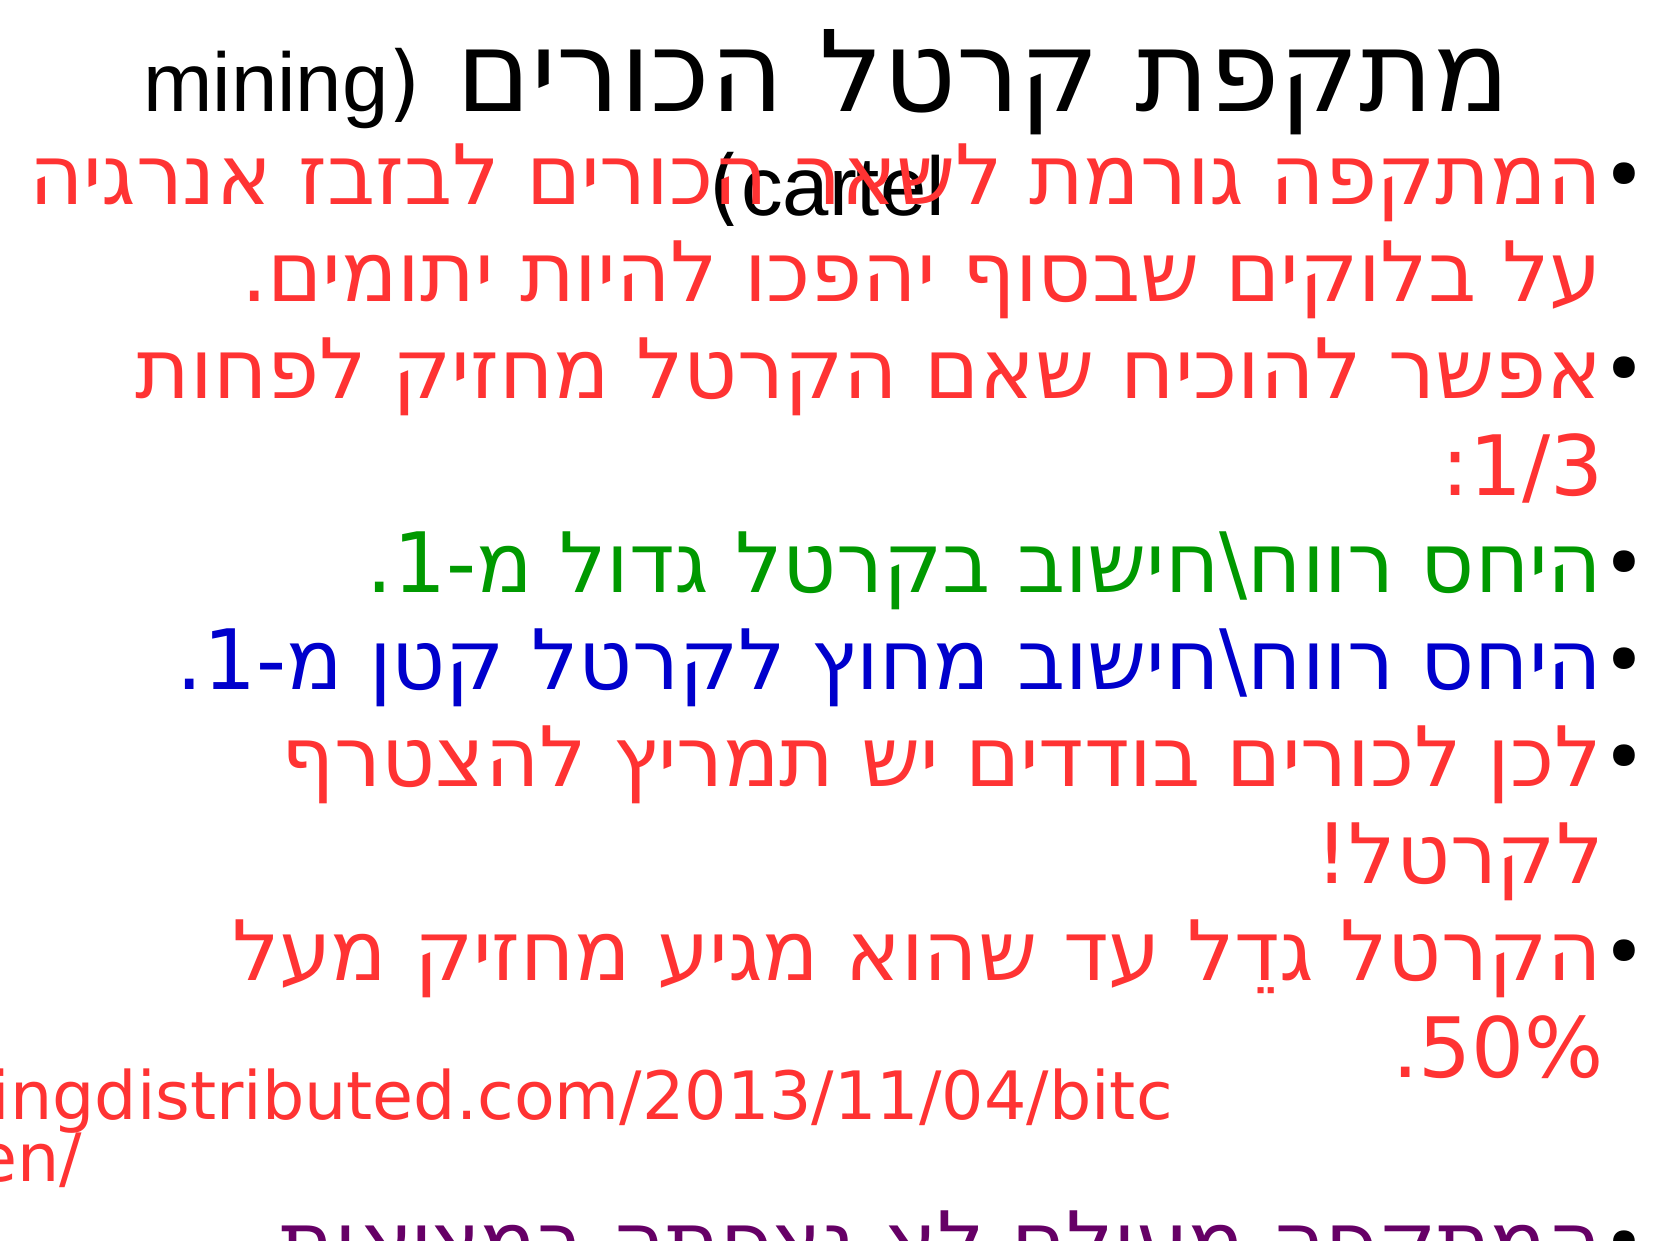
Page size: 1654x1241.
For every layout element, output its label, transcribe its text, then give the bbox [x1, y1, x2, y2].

text_box המתקפה גורמת לשאר הכורים לבזבז אנרגיה על בלוקים שבסוף יהפכו להיות יתומים. אפשר להוכיח שאם הקרטל מחזיק לפחות 1/3: היחס רווח\חישוב בקרטל גדול מ-1. היחס רווח\חישוב מחוץ לקרטל קטן מ-1. לכן לכורים בודדים יש תמריץ להצטרף לקרטל! הקרטל גדֵל עד שהוא מגיע מחזיק מעל 50%. המתקפה מעולם לא נצפתה במציאות. מאמיני-ביטקוין מאמינים שהיא לא תקרה לעולם: [0, 120, 1654, 1222]
text_box http://hackingdistributed.com/2013/11/04/bitcoin-is-broken/ [30, 1050, 1644, 1139]
text_box מתקפת קרטל הכורים (mining cartel) [0, 0, 1654, 120]
